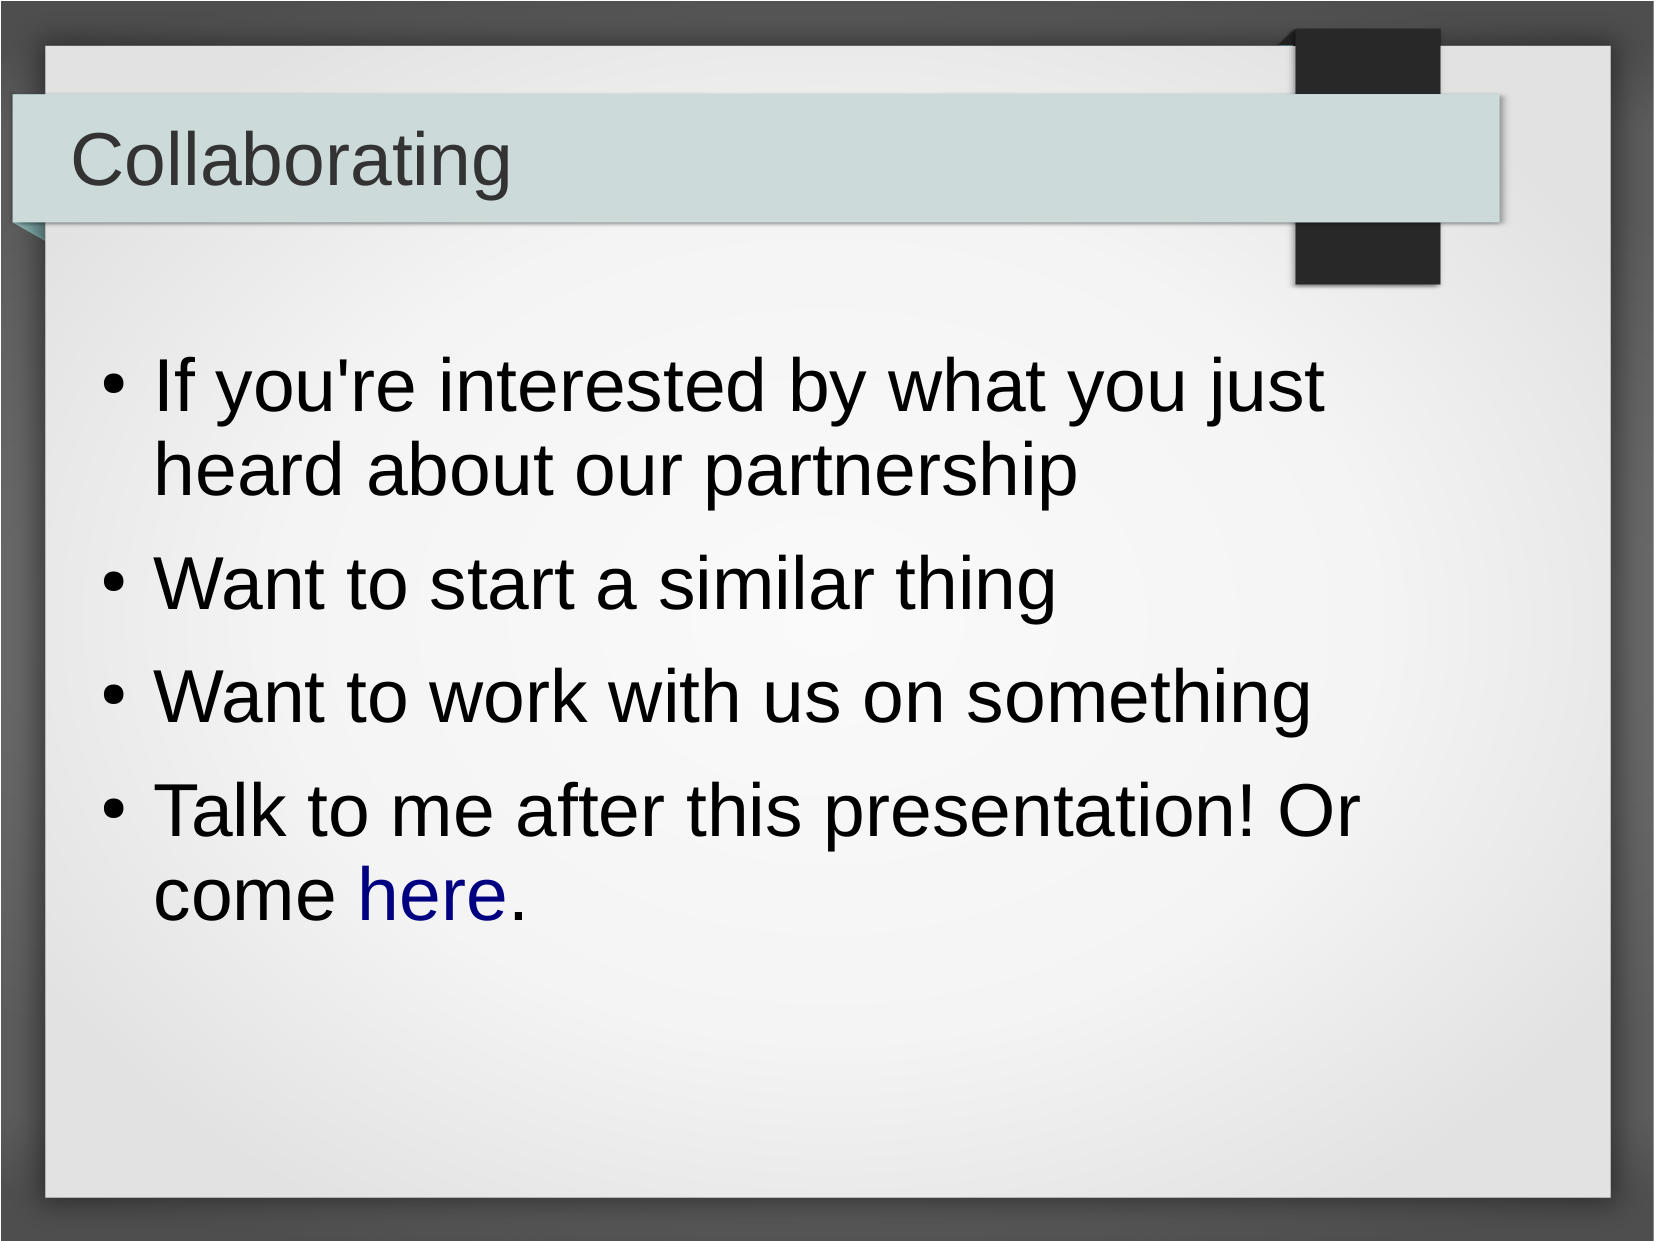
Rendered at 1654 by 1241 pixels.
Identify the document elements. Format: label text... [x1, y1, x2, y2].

list If you're interested by what you just heard about our partnership Want to start a similar thing Want to work with us on something Talk to me after this presentation! Or come here. [82, 343, 1538, 1063]
title Collaborating [70, 106, 1229, 213]
picture [1, 1, 1654, 1241]
